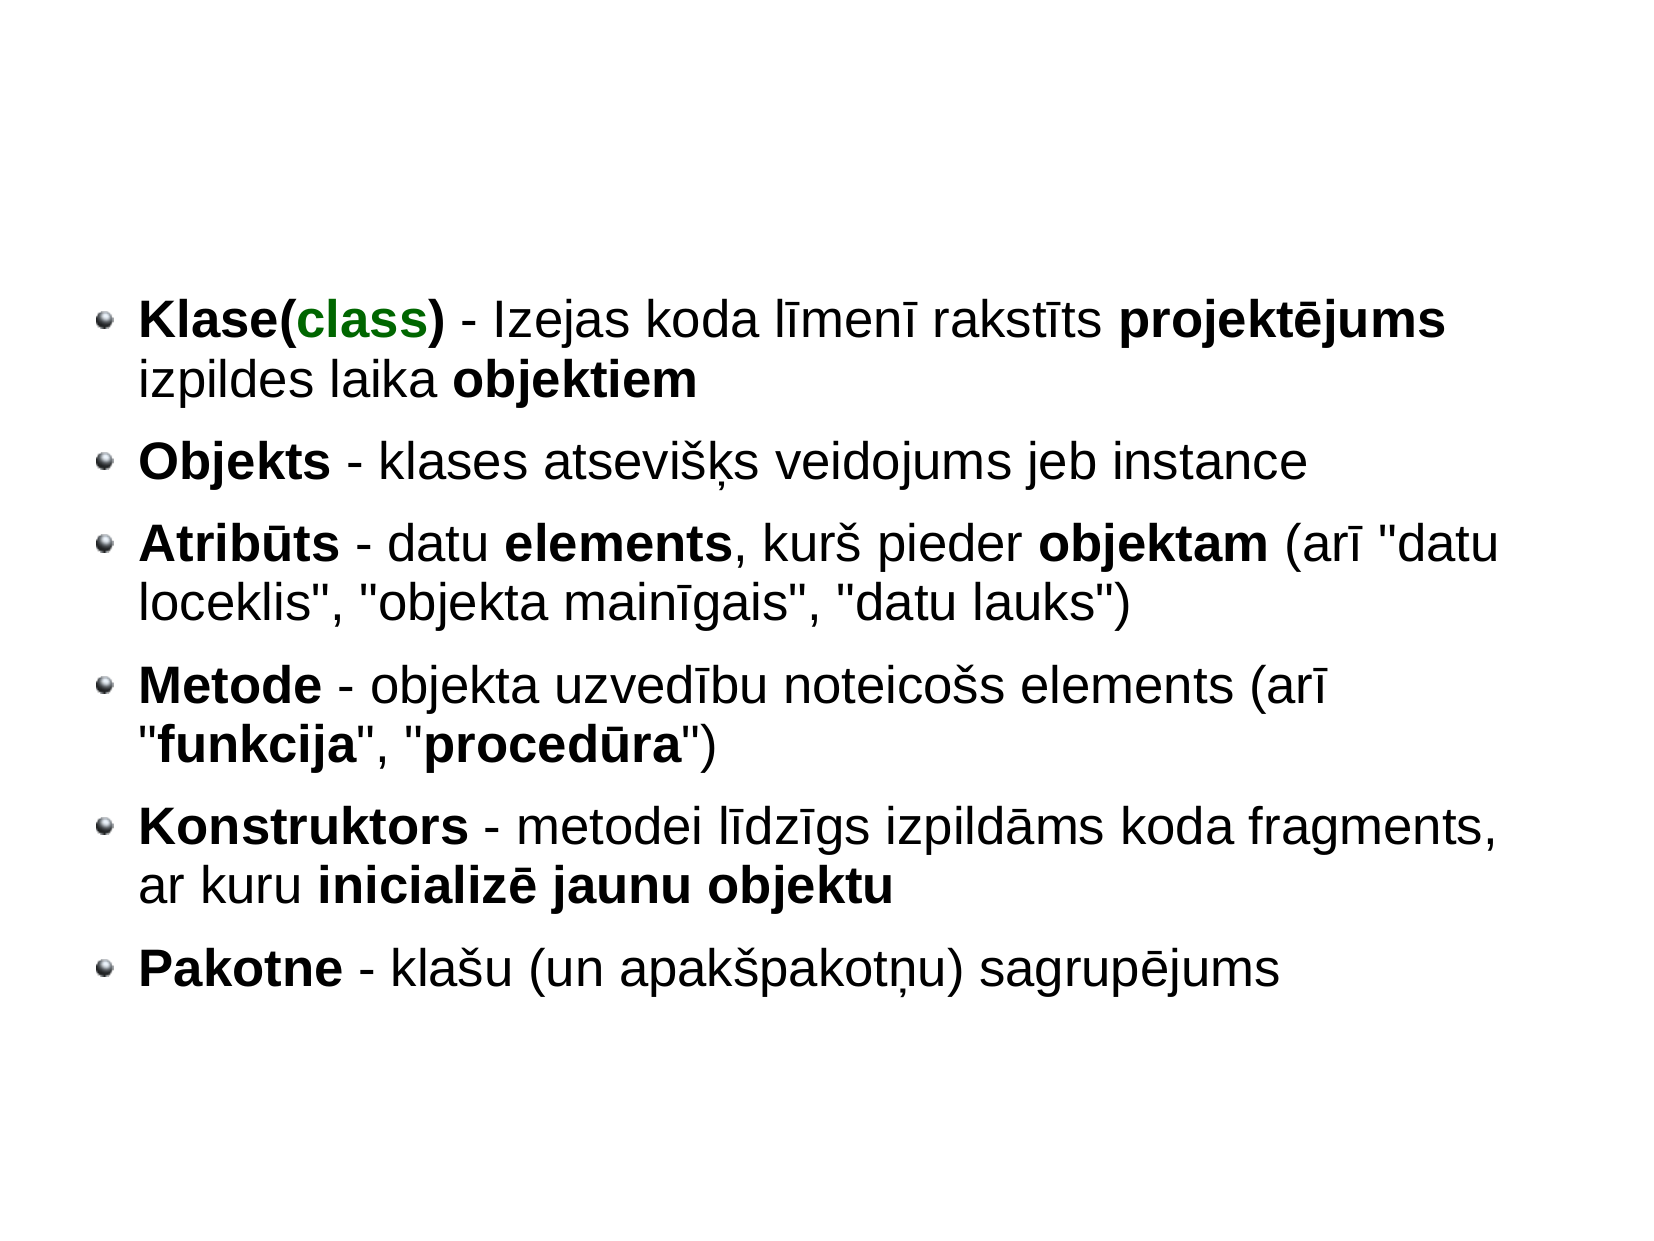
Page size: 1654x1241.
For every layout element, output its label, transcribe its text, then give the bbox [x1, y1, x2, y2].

list Klase(class) - Izejas koda līmenī rakstīts projektējums izpildes laika objektiem Objekts - klases atsevišķs veidojums jeb instance Atribūts - datu elements, kurš pieder objektam (arī "datu loceklis", "objekta mainīgais", "datu lauks") Metode - objekta uzvedību noteicošs elements (arī "funkcija", "procedūra") Konstruktors - metodei līdzīgs izpildāms koda fragments, ar kuru inicializē jaunu objektu Pakotne - klašu (un apakšpakotņu) sagrupējums [82, 290, 1538, 1010]
